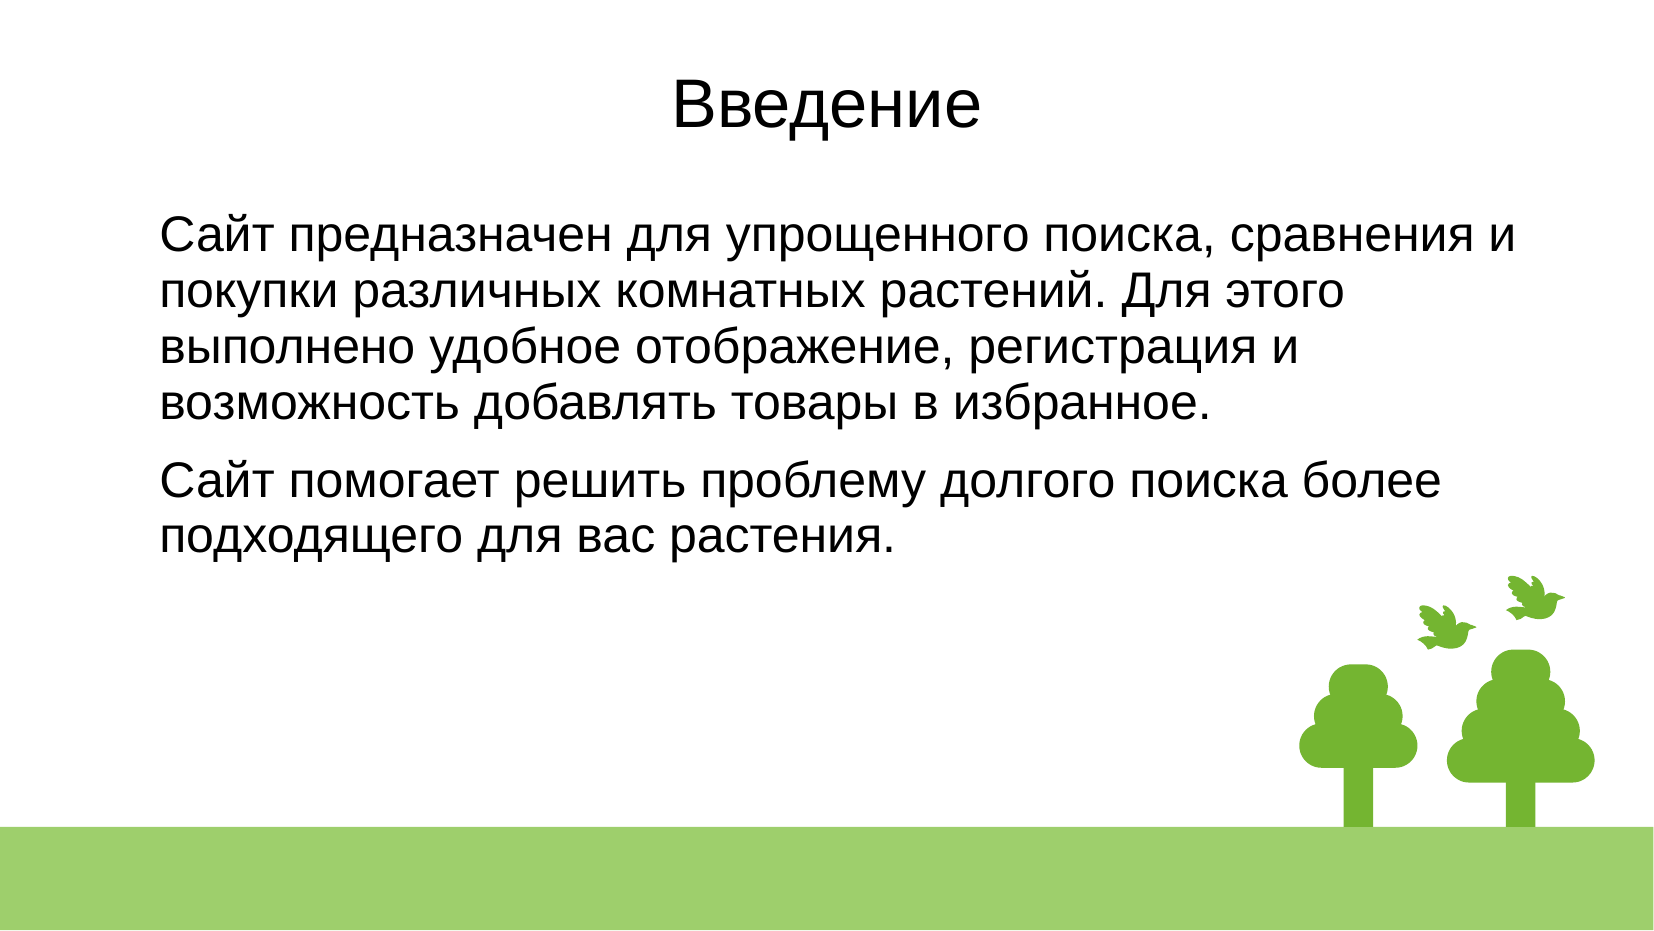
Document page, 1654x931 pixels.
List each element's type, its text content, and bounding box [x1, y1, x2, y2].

list Сайт предназначен для упрощенного поиска, сравнения и покупки различных комнатных растений. Для этого выполнено удобное отображение, регистрация и возможность добавлять товары в избранное. Сайт помогает решить проблему долгого поиска более подходящего для вас растения. [88, 206, 1565, 739]
title Введение [88, 29, 1565, 178]
